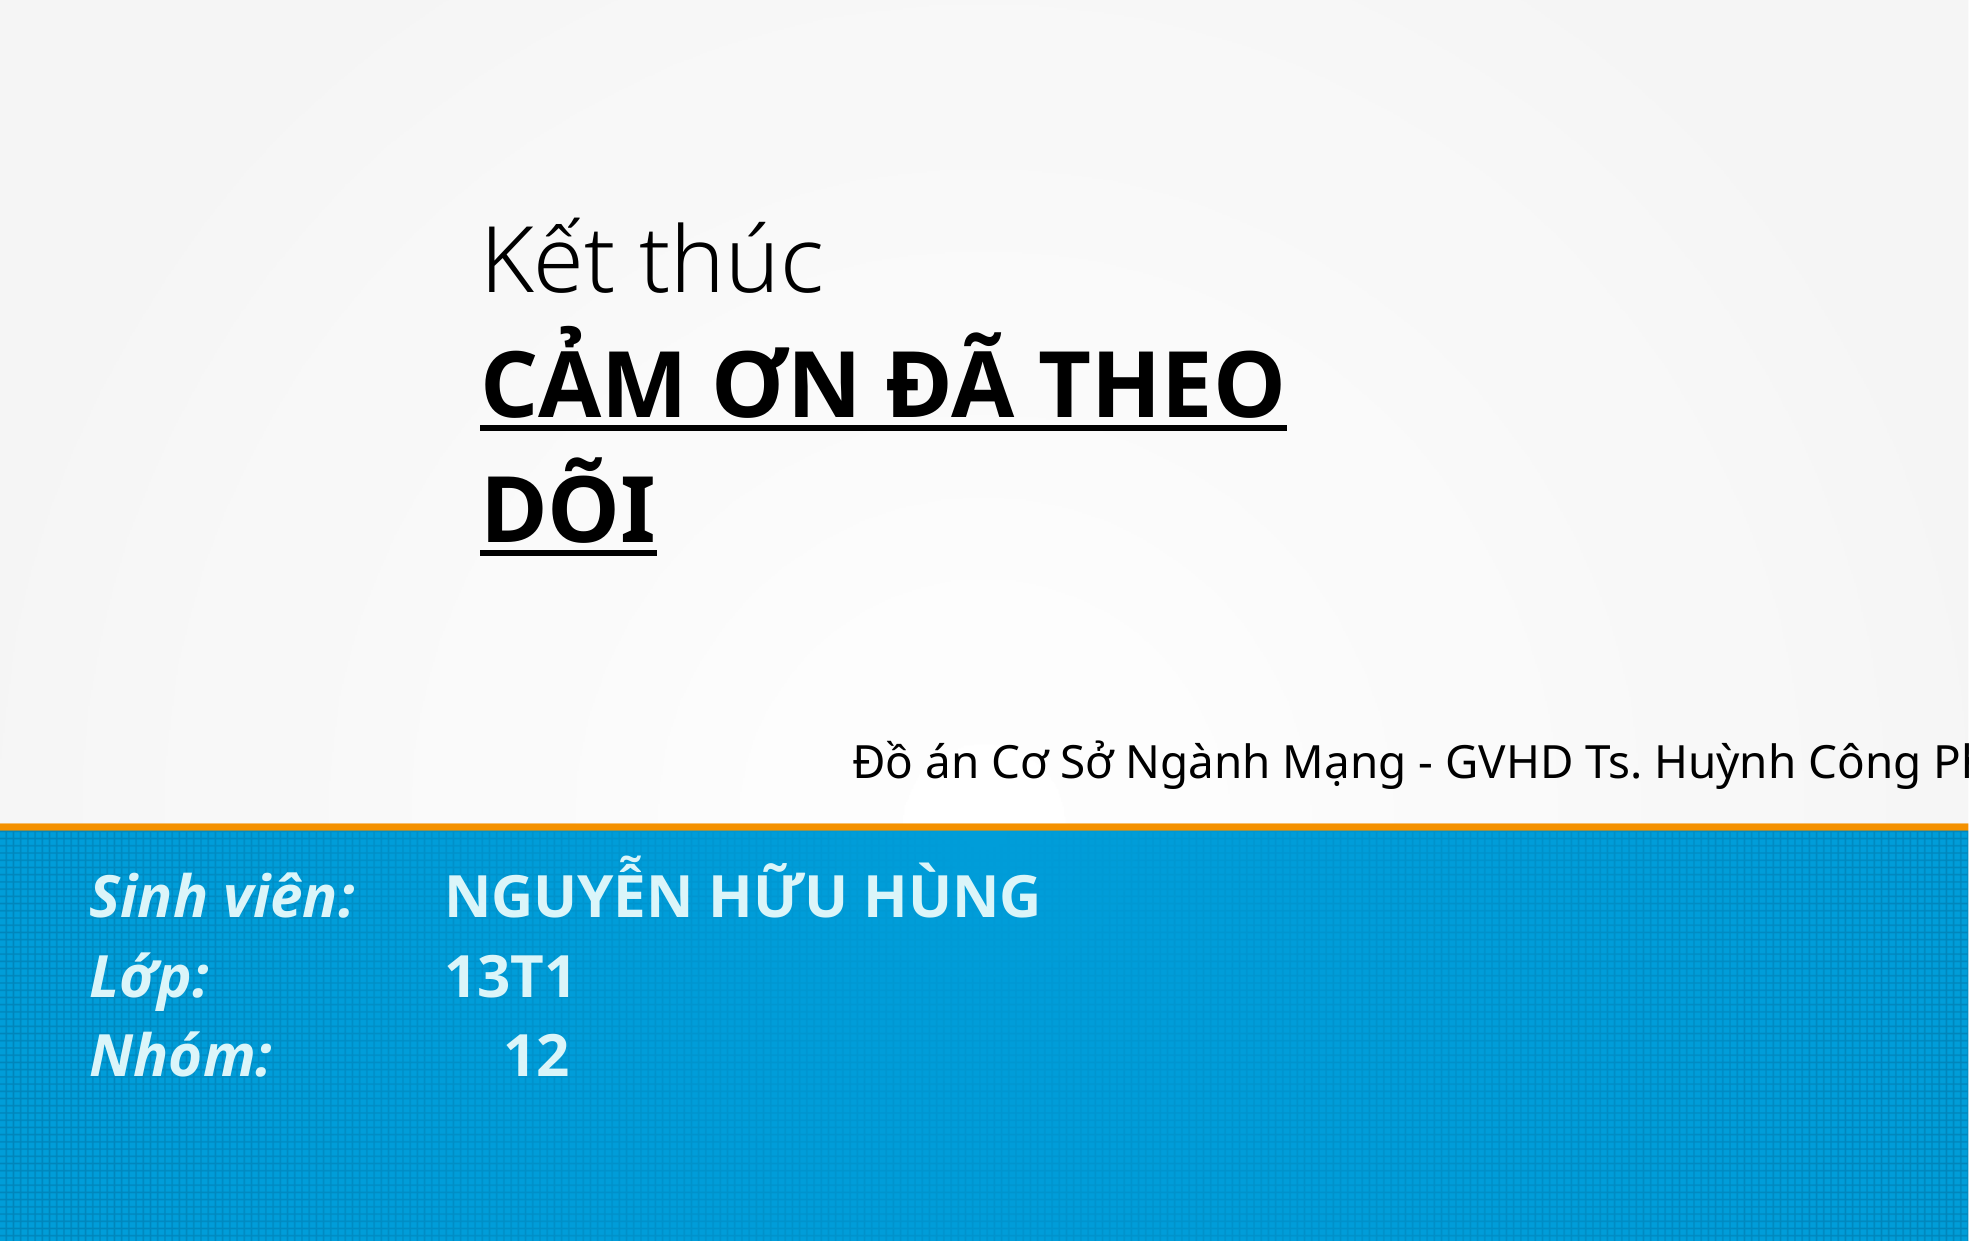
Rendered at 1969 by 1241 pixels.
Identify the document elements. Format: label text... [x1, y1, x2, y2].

picture [0, 0, 1969, 830]
title Kết thúc CẢM ƠN ĐÃ THEO DÕI [480, 195, 1487, 571]
text_box Sinh viên: NGUYỄN HỮU HÙNG Lớp: 13T1 Nhóm: 12 [89, 855, 1860, 1111]
text_box Đồ án Cơ Sở Ngành Mạng - GVHD Ts. Huỳnh Công Pháp [846, 725, 1920, 796]
